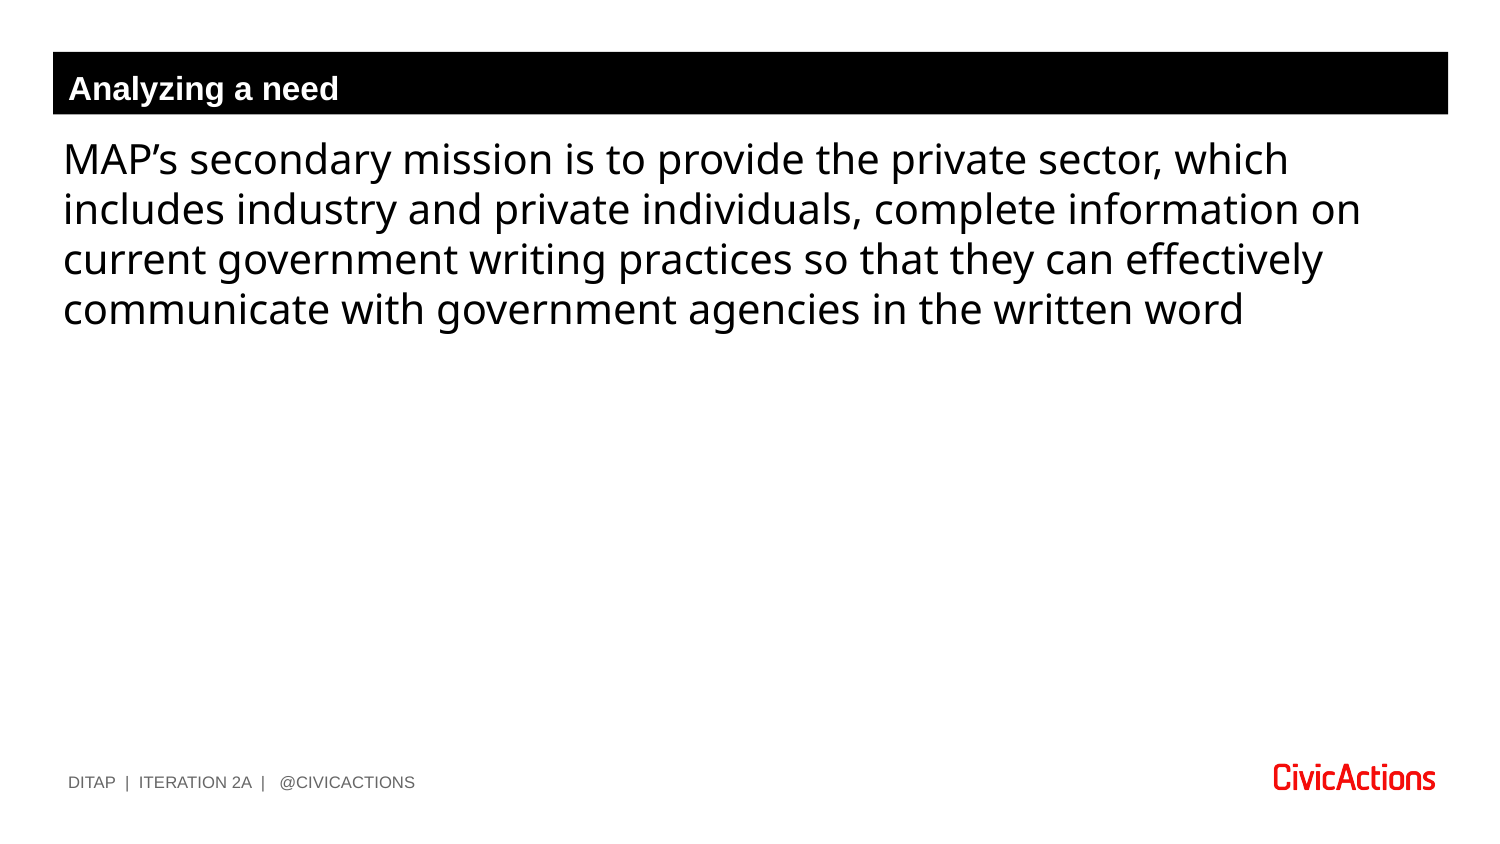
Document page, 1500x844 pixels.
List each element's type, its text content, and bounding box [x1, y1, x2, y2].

picture [1271, 758, 1438, 795]
title Analyzing a need [53, 51, 1449, 115]
list MAP’s secondary mission is to provide the private sector, which includes industry and private individuals, complete information on current government writing practices so that they can effectively communicate with government agencies in the written word [53, 123, 1449, 717]
